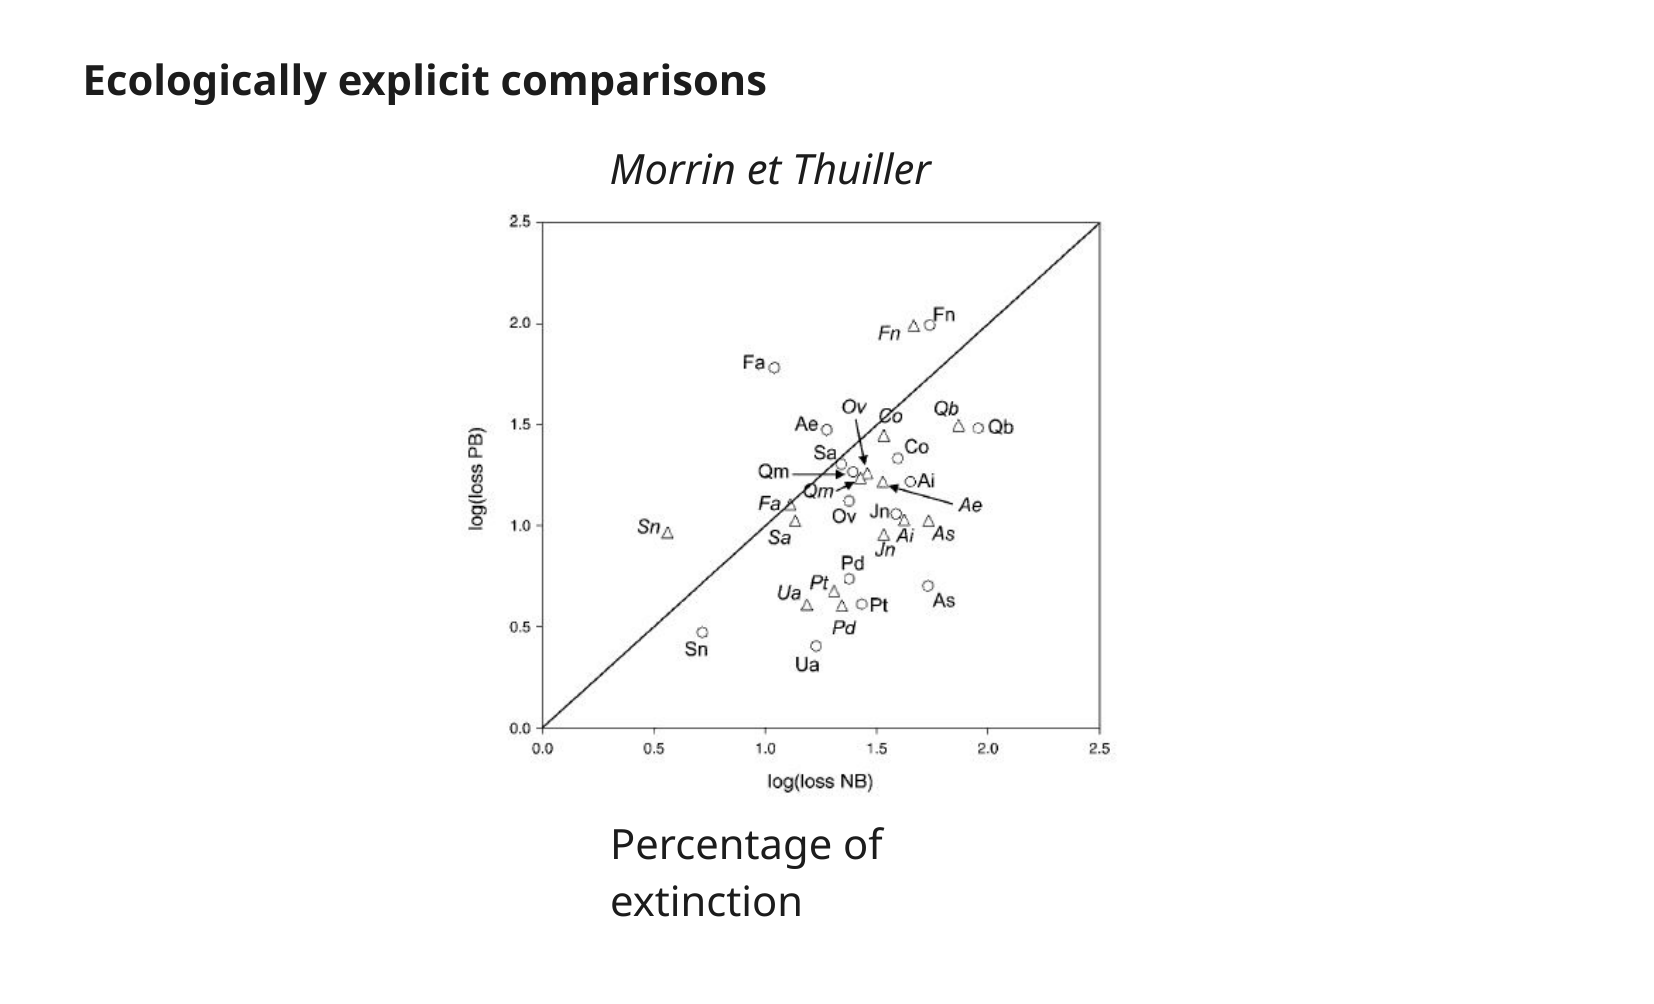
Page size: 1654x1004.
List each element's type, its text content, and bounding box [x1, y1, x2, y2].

picture [439, 198, 1141, 804]
text_box Morrin et Thuiller (2009) [609, 139, 1029, 198]
text_box Percentage of extinction [610, 814, 1029, 894]
text_box Ecologically explicit comparisons [82, 51, 1571, 130]
